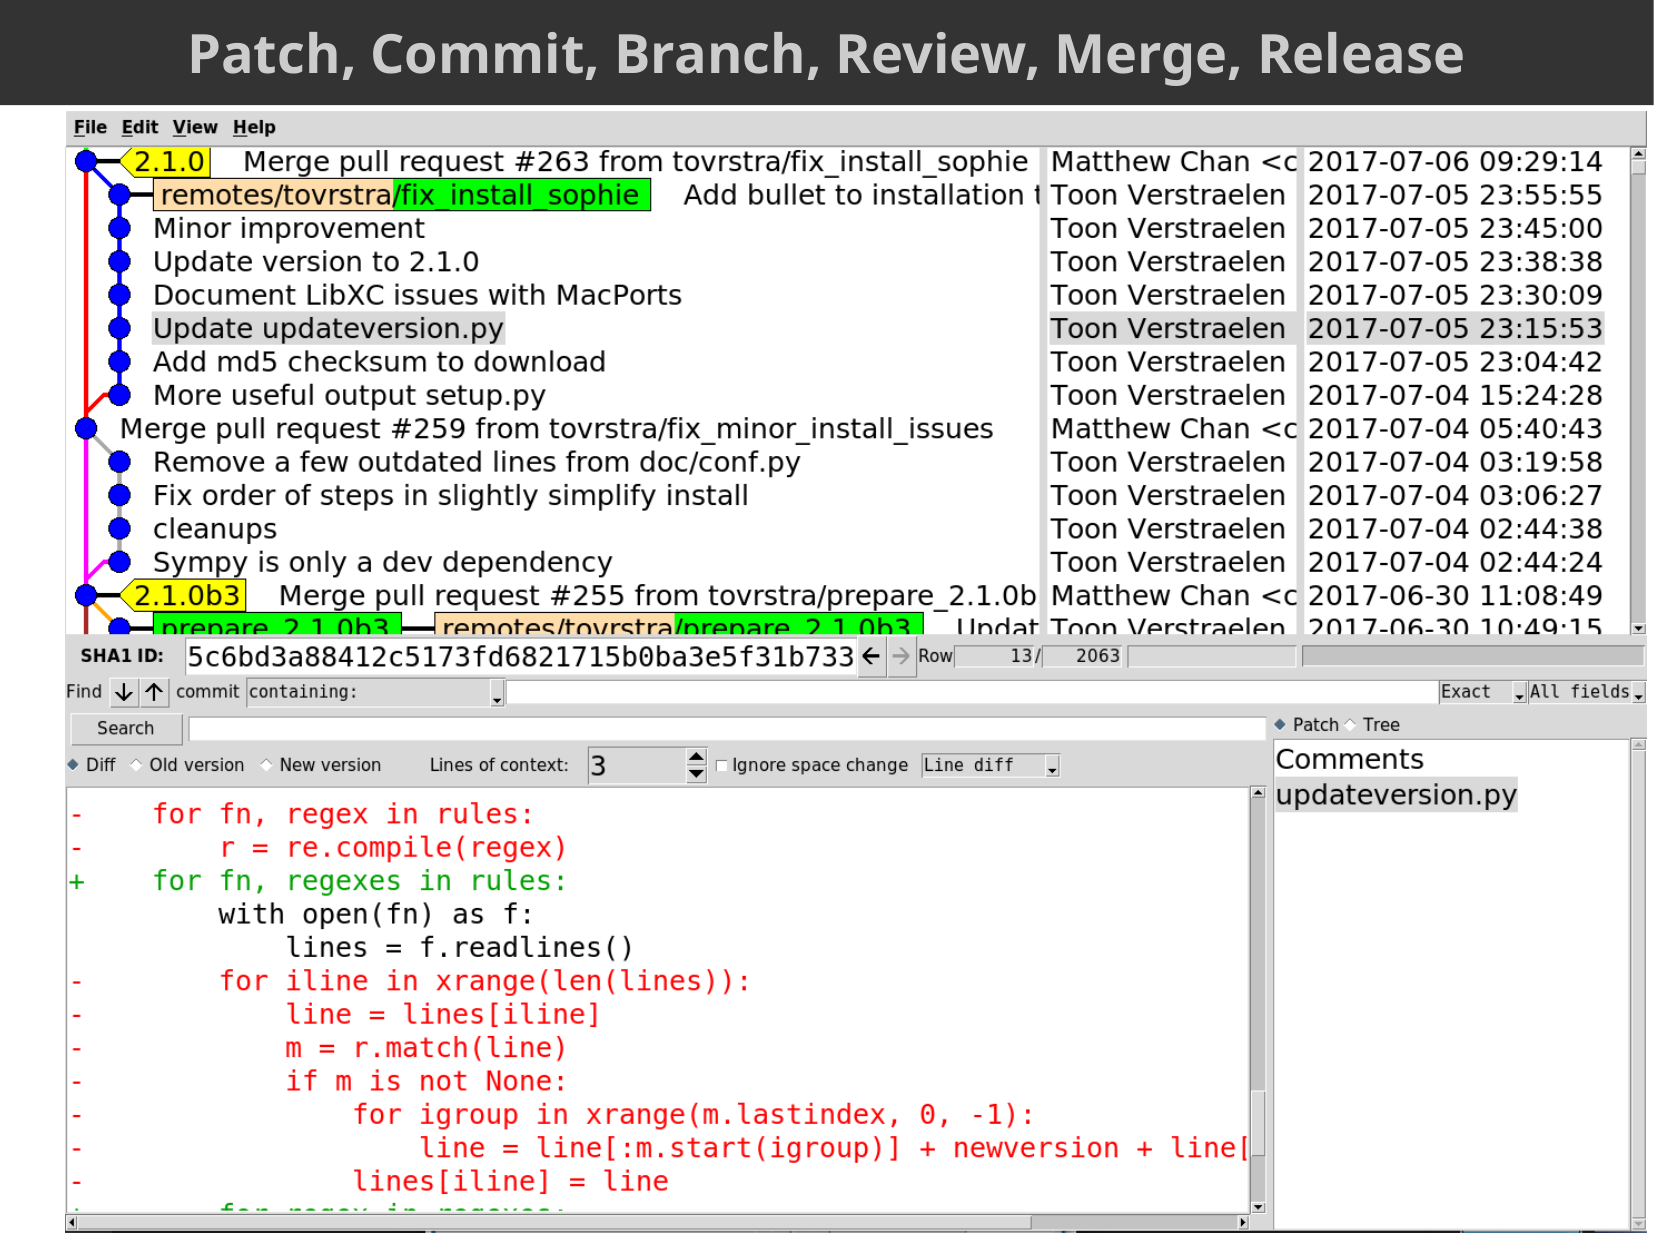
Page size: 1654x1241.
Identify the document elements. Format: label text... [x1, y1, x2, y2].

title Patch, Commit, Branch, Review, Merge, Release [0, 0, 1654, 106]
picture [65, 110, 1647, 1233]
